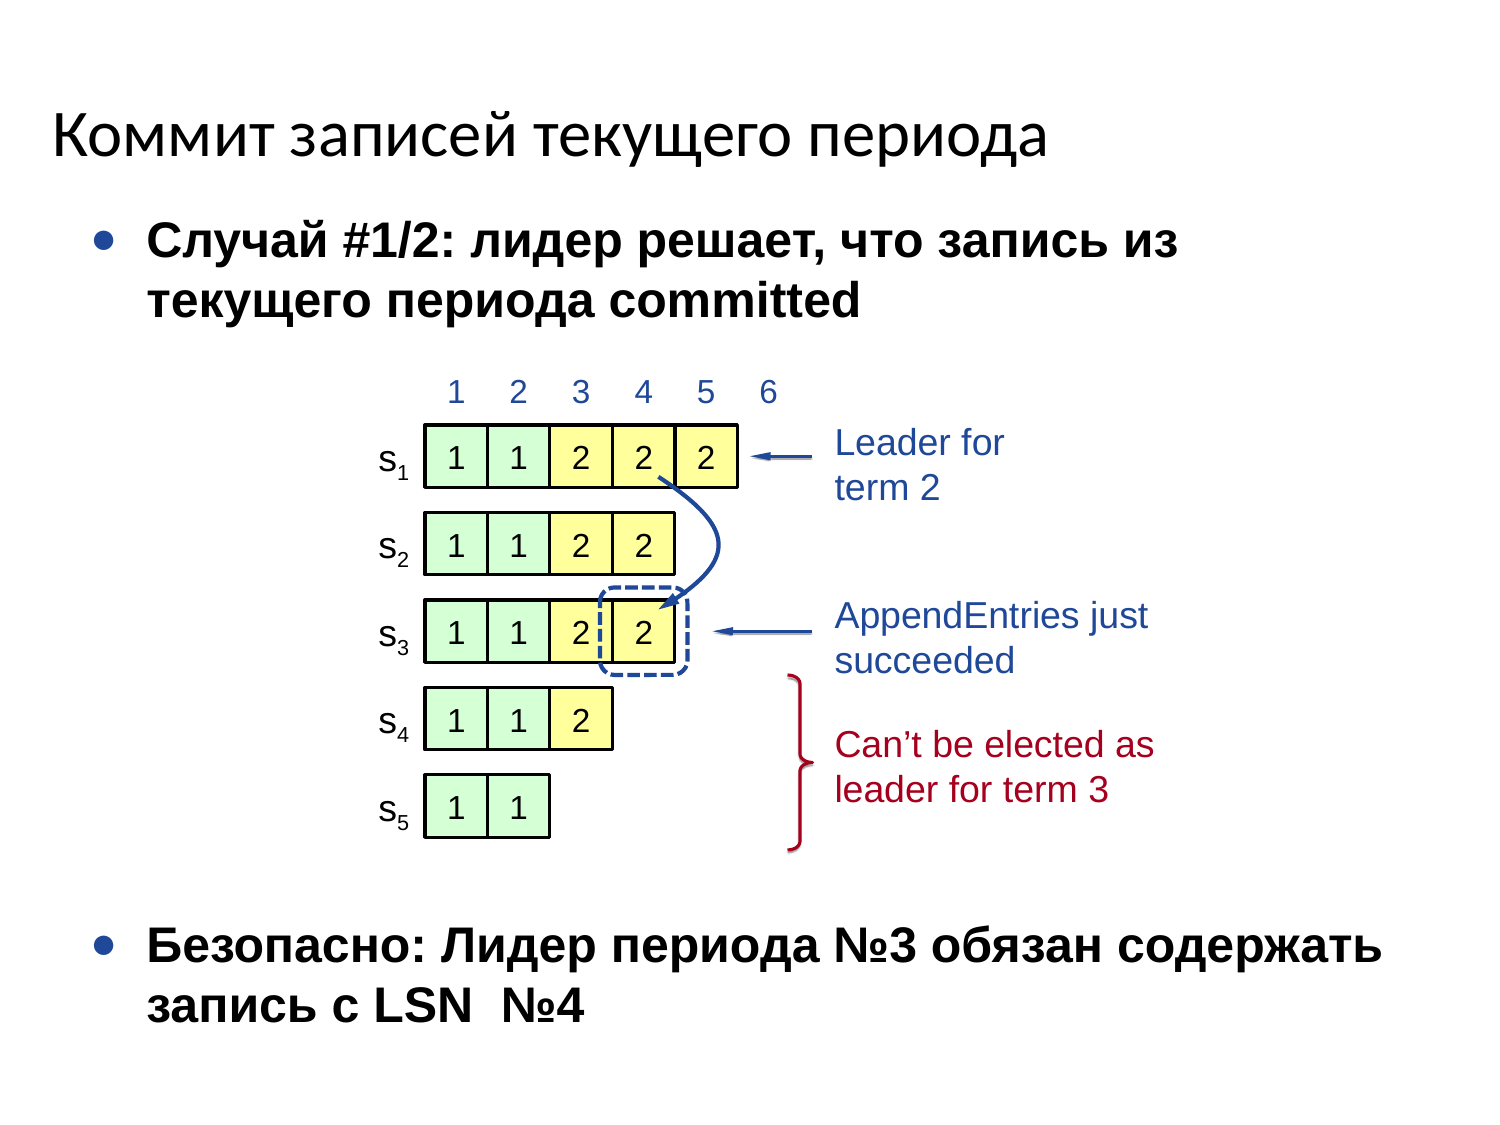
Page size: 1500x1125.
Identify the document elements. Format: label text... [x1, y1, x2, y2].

text_box 5 [674, 362, 737, 418]
text_box 1 [424, 362, 487, 418]
text_box 1 [424, 512, 487, 575]
text_box 3 [549, 362, 612, 418]
text_box 2 [549, 599, 612, 663]
text_box 1 [487, 687, 549, 750]
text_box s3 [362, 608, 425, 660]
text_box 2 [487, 362, 549, 418]
text_box AppendEntries just succeeded [834, 591, 1250, 682]
title Коммит записей текущего периода [37, 79, 1463, 180]
text_box s2 [362, 520, 425, 573]
text_box 1 [424, 774, 487, 838]
text_box 1 [424, 687, 487, 750]
text_box 2 [549, 687, 613, 750]
text_box s1 [362, 433, 425, 485]
text_box 2 [549, 424, 612, 488]
text_box 2 [612, 599, 675, 663]
text_box 1 [487, 424, 549, 488]
text_box 2 [612, 512, 675, 575]
text_box 1 [487, 512, 549, 575]
text_box s4 [362, 695, 425, 748]
text_box 2 [674, 424, 738, 488]
text_box 2 [612, 424, 674, 488]
text_box s5 [362, 783, 425, 835]
text_box 1 [424, 424, 487, 488]
list Случай #1/2: лидер решает, что запись из текущего периода committed Безопасно: Лидер периода №3 обязан содержать запись с LSN №4 [75, 200, 1425, 1005]
text_box Leader for term 2 [834, 417, 1048, 508]
text_box 2 [549, 512, 612, 575]
text_box 1 [424, 599, 487, 663]
text_box 1 [487, 599, 549, 663]
text_box 1 [487, 774, 550, 838]
text_box Can’t be elected as leader for term 3 [834, 720, 1250, 811]
text_box 4 [612, 362, 674, 418]
text_box 6 [737, 362, 800, 418]
